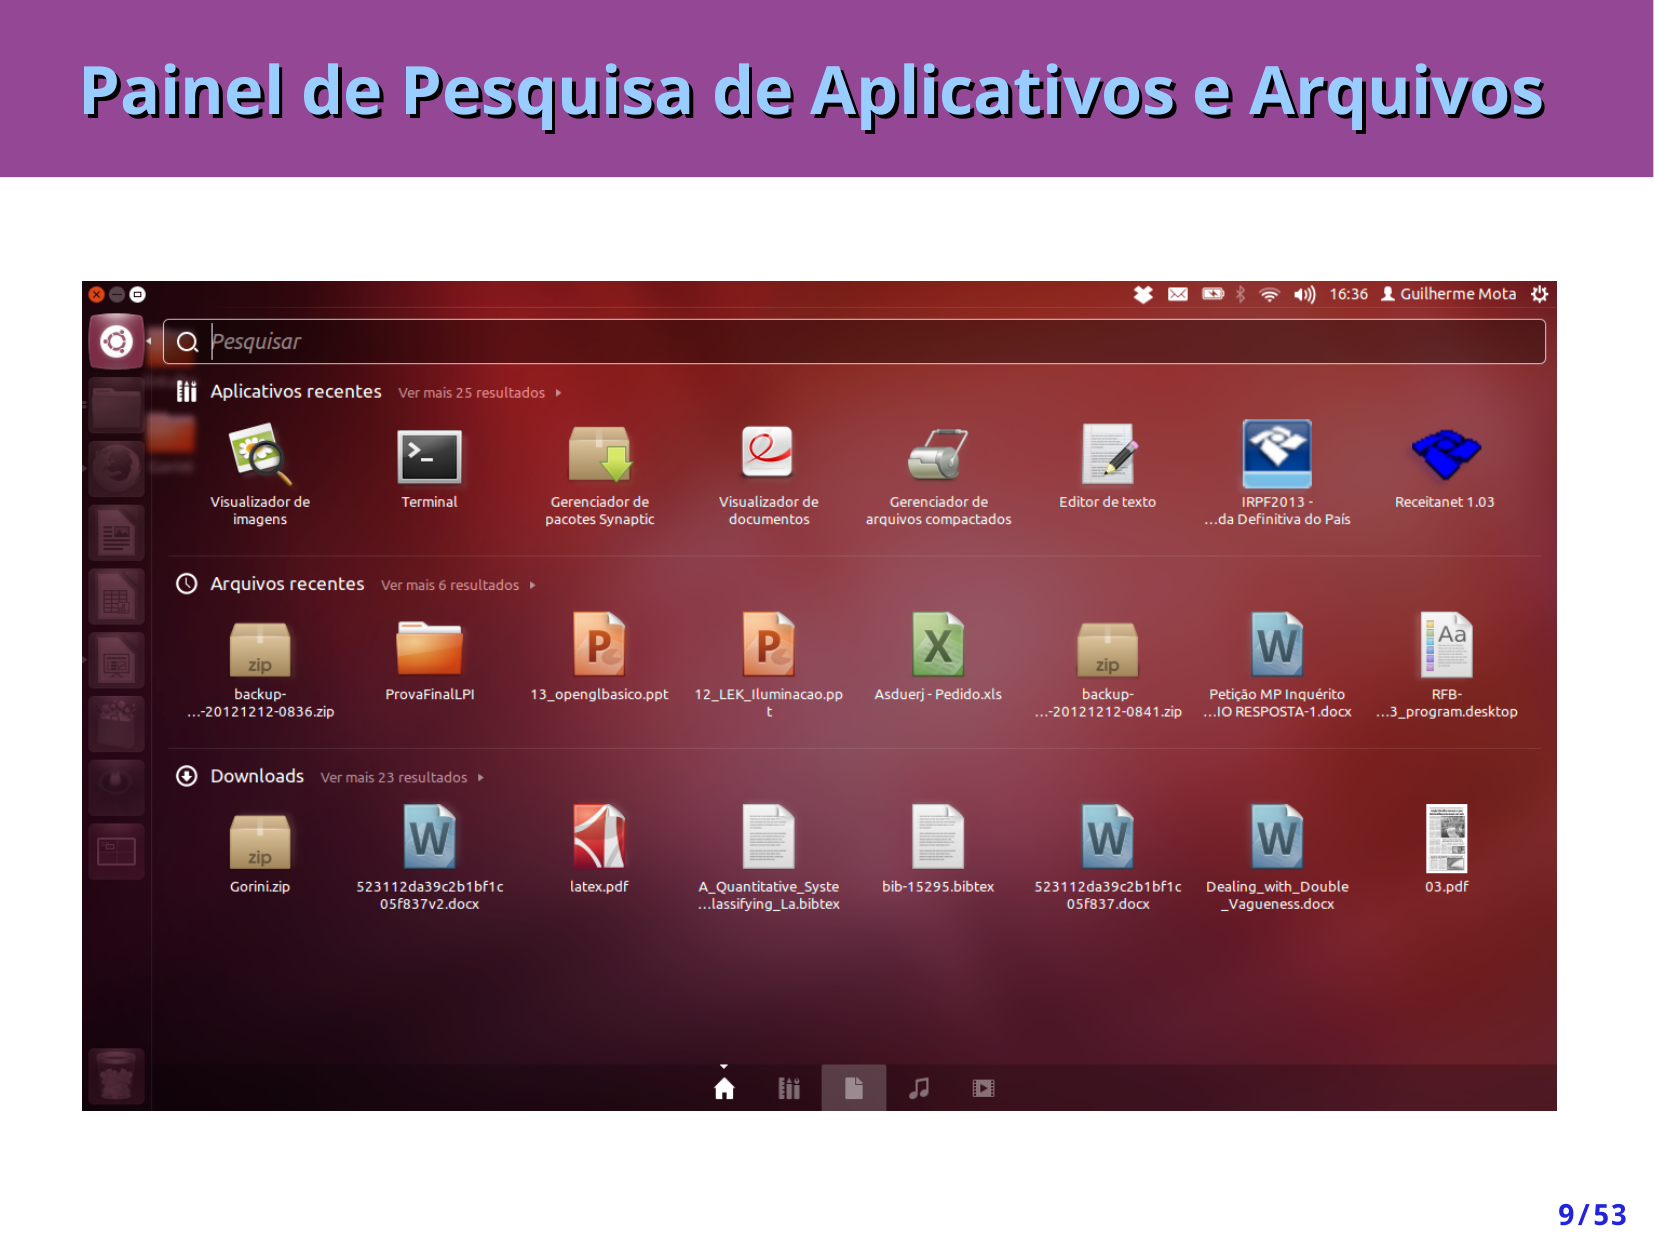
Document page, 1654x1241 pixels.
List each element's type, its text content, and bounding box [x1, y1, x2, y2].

picture [82, 281, 1557, 1111]
title Painel de Pesquisa de Aplicativos e Arquivos [0, 0, 1654, 178]
